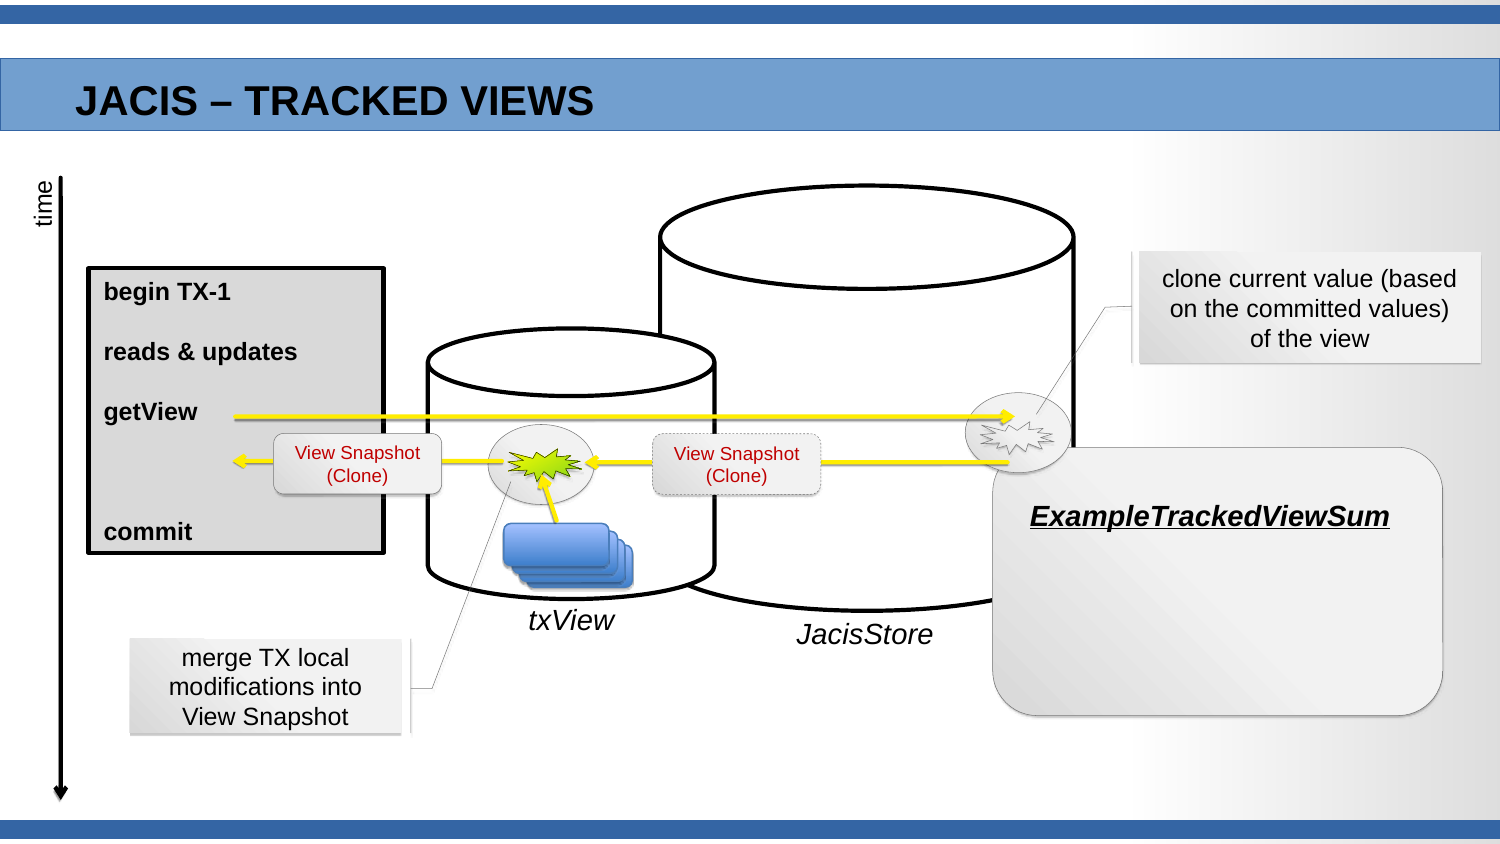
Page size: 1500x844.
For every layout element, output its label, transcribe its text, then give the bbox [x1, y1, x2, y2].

text_box View Snapshot (Clone) [652, 433, 821, 495]
title JACIS – Object type specification [427, 328, 715, 397]
text_box merge TX local modifications into View Snapshot [130, 639, 402, 733]
text_box ExampleTrackedViewSum [1015, 489, 1483, 540]
text_box begin TX-1 reads & updates getView commit [88, 268, 384, 553]
text_box time [19, 150, 65, 243]
text_box clone current value (based on the committed values) of the view [1139, 252, 1481, 363]
text_box JacisStore [752, 607, 978, 658]
title JACIS – tracked views [63, 52, 1199, 151]
title JACIS – Object type specification [660, 185, 1074, 289]
text_box View Snapshot (Clone) [273, 433, 442, 494]
text_box txView [458, 594, 684, 645]
text_box [427, 241, 1443, 716]
